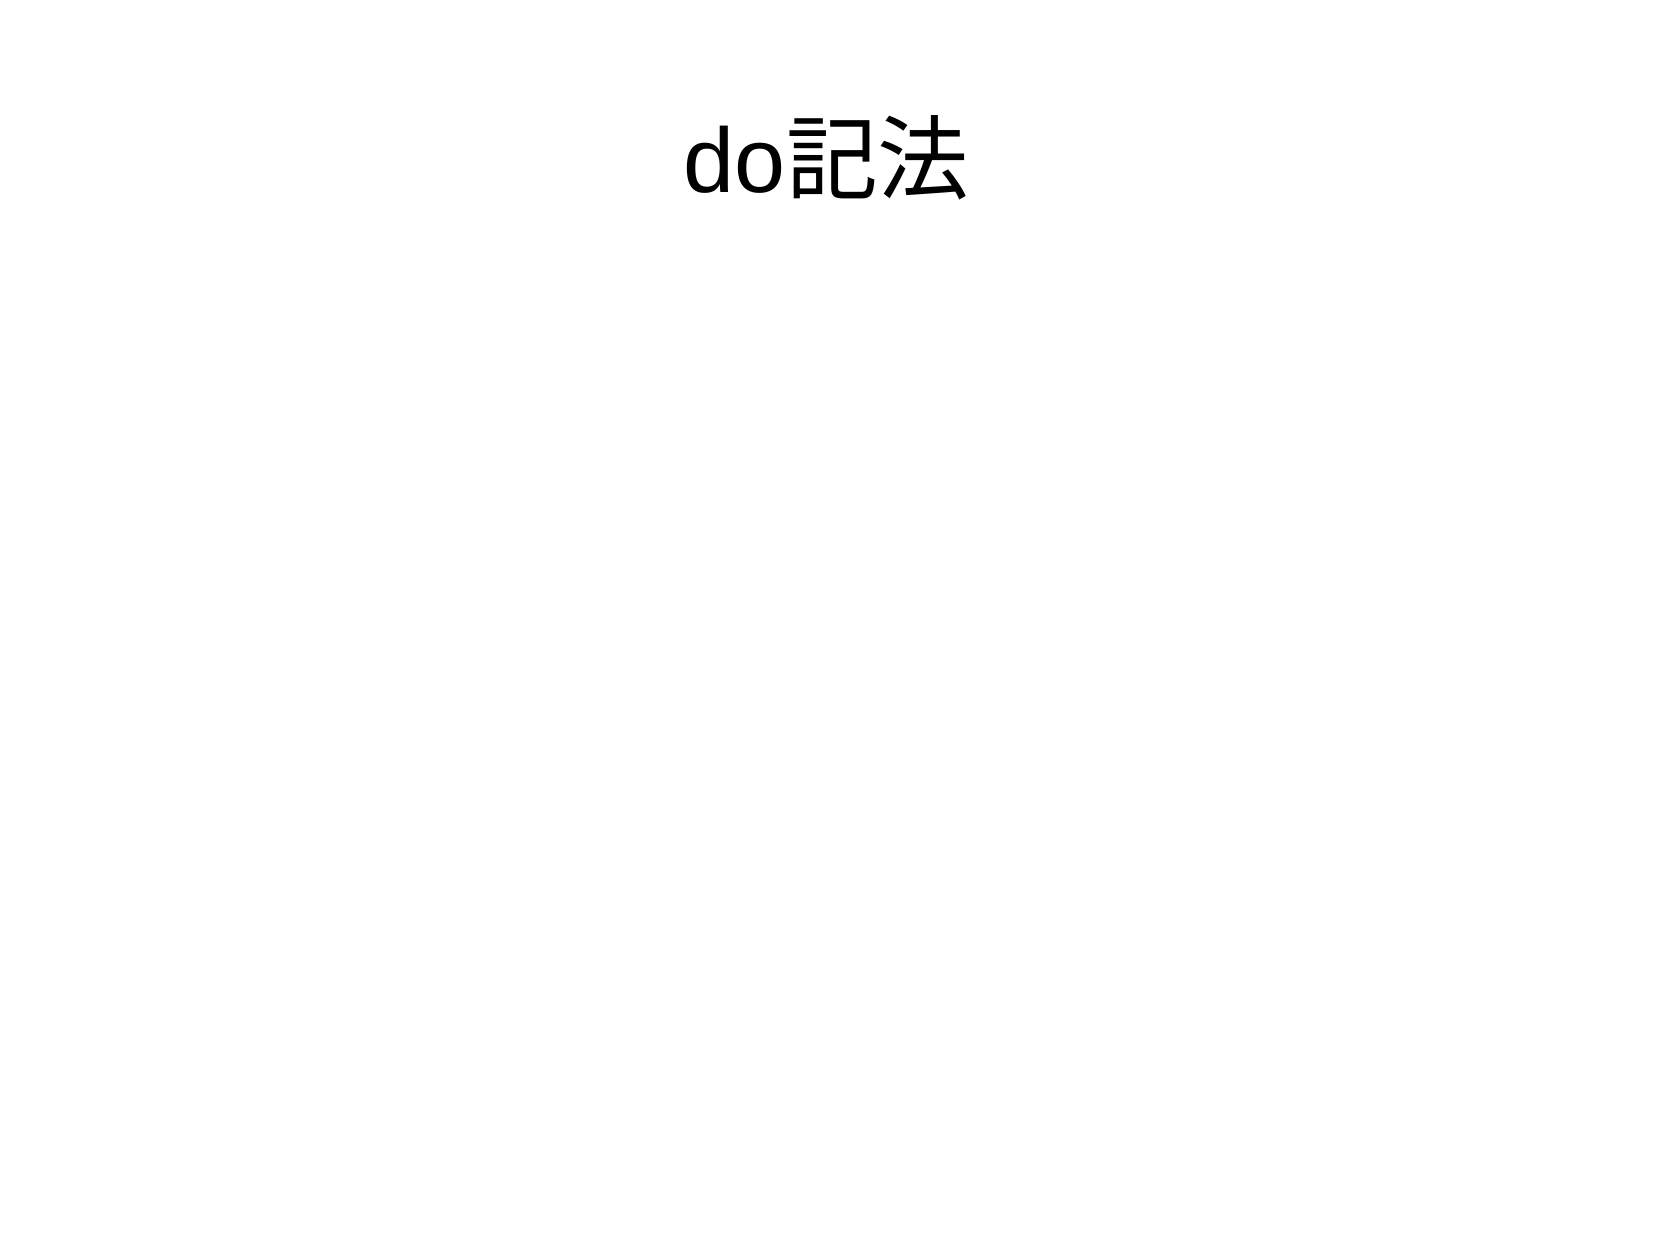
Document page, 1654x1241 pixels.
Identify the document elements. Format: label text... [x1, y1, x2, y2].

title do記法 [82, 49, 1571, 257]
